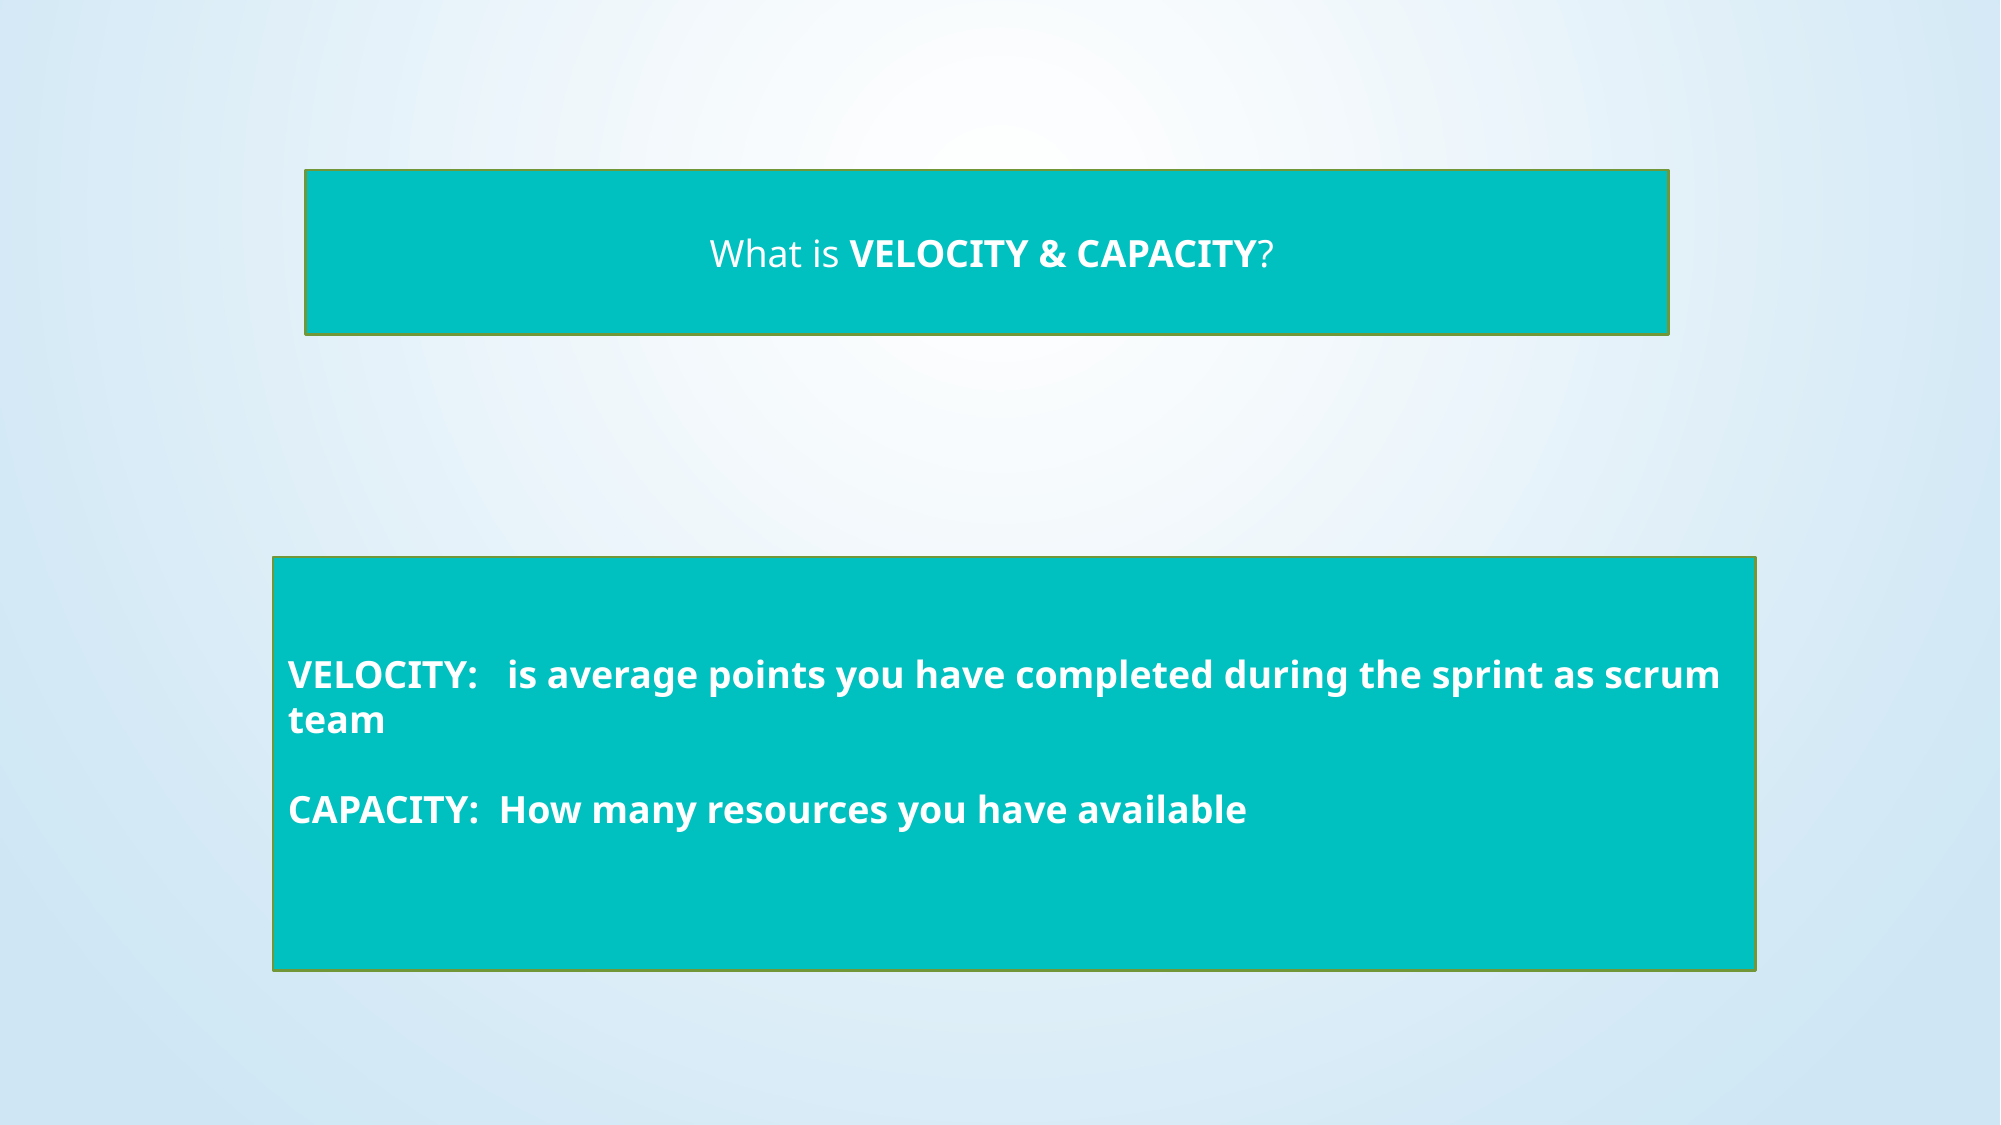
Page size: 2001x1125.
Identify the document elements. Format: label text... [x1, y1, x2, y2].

picture [0, 0, 2000, 1125]
text_box VELOCITY: is average points you have completed during the sprint as scrum team CAPACITY: How many resources you have available [273, 556, 1756, 971]
text_box What is VELOCITY & CAPACITY? [305, 170, 1669, 335]
